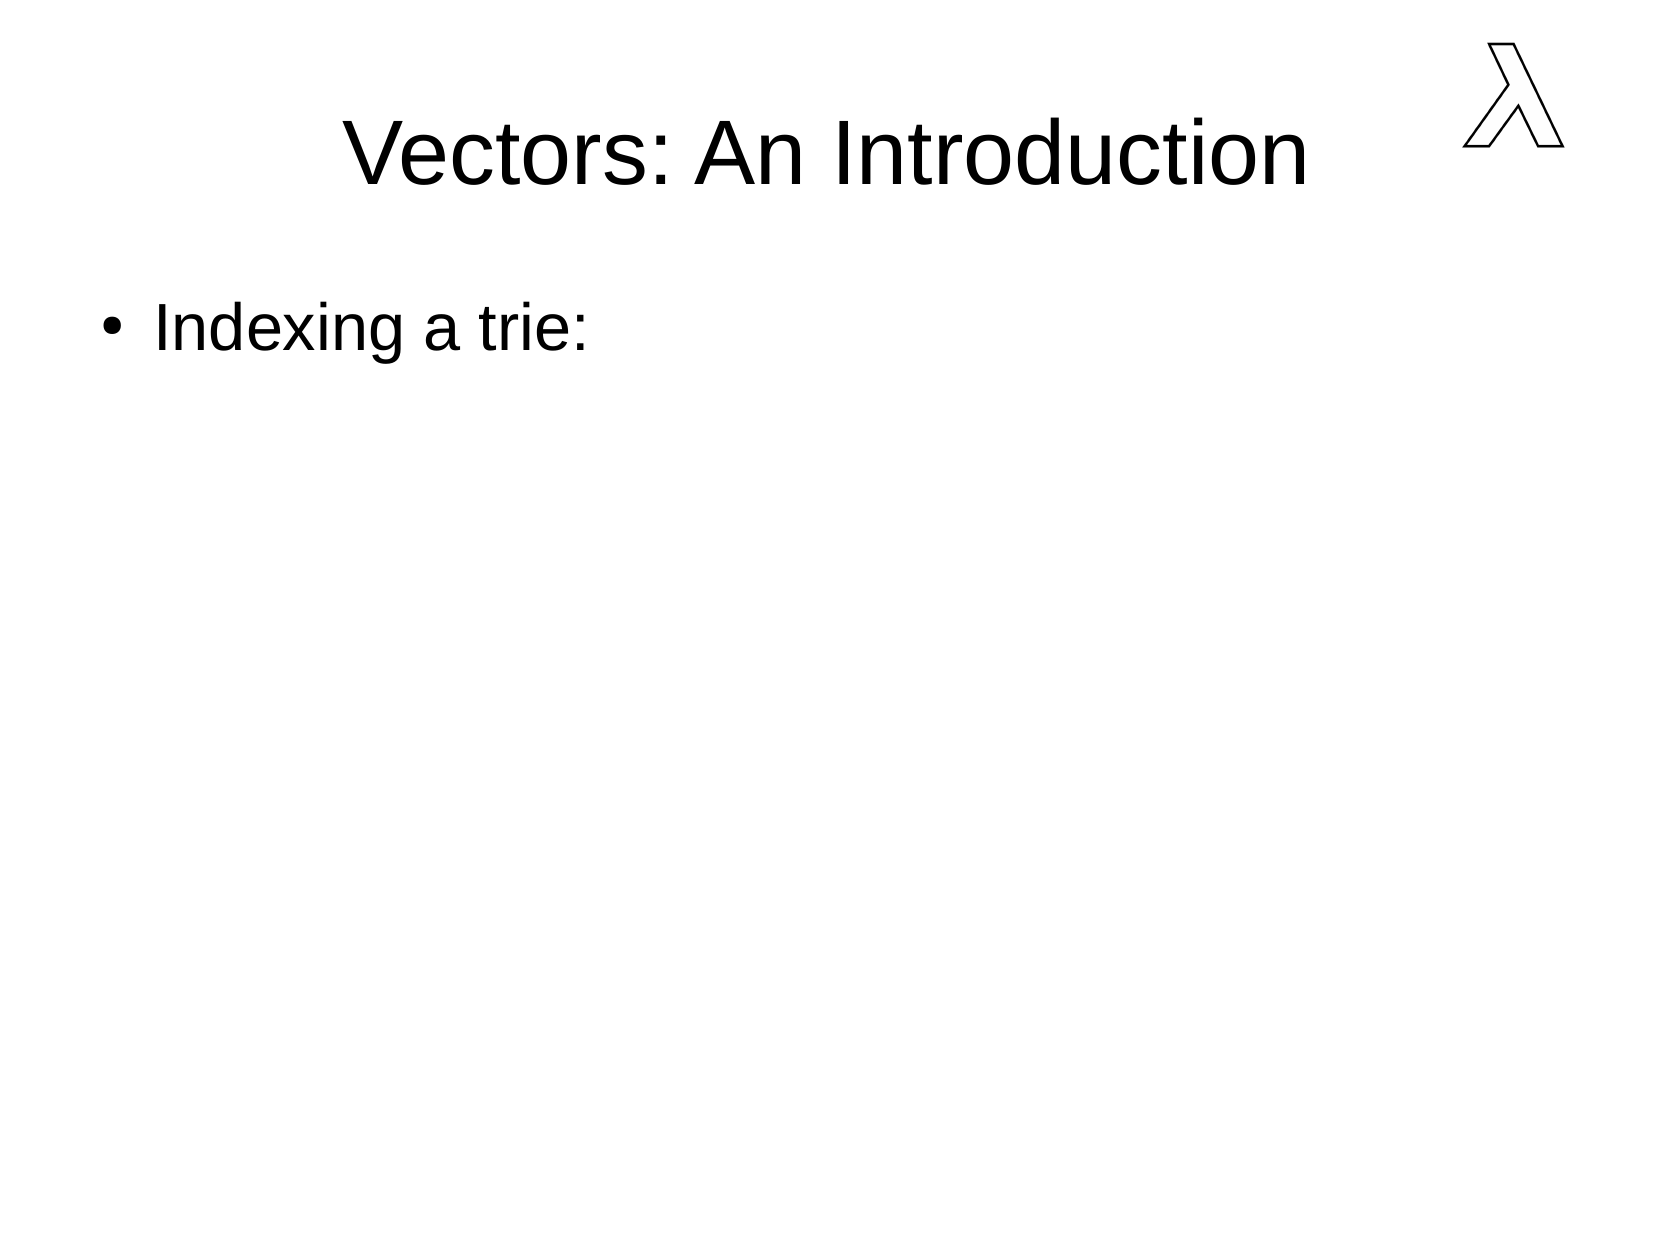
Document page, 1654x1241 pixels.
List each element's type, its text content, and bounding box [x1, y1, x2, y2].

title Vectors: An Introduction [82, 49, 1571, 257]
picture [1440, 40, 1587, 151]
list Indexing a trie: [82, 290, 1571, 1010]
